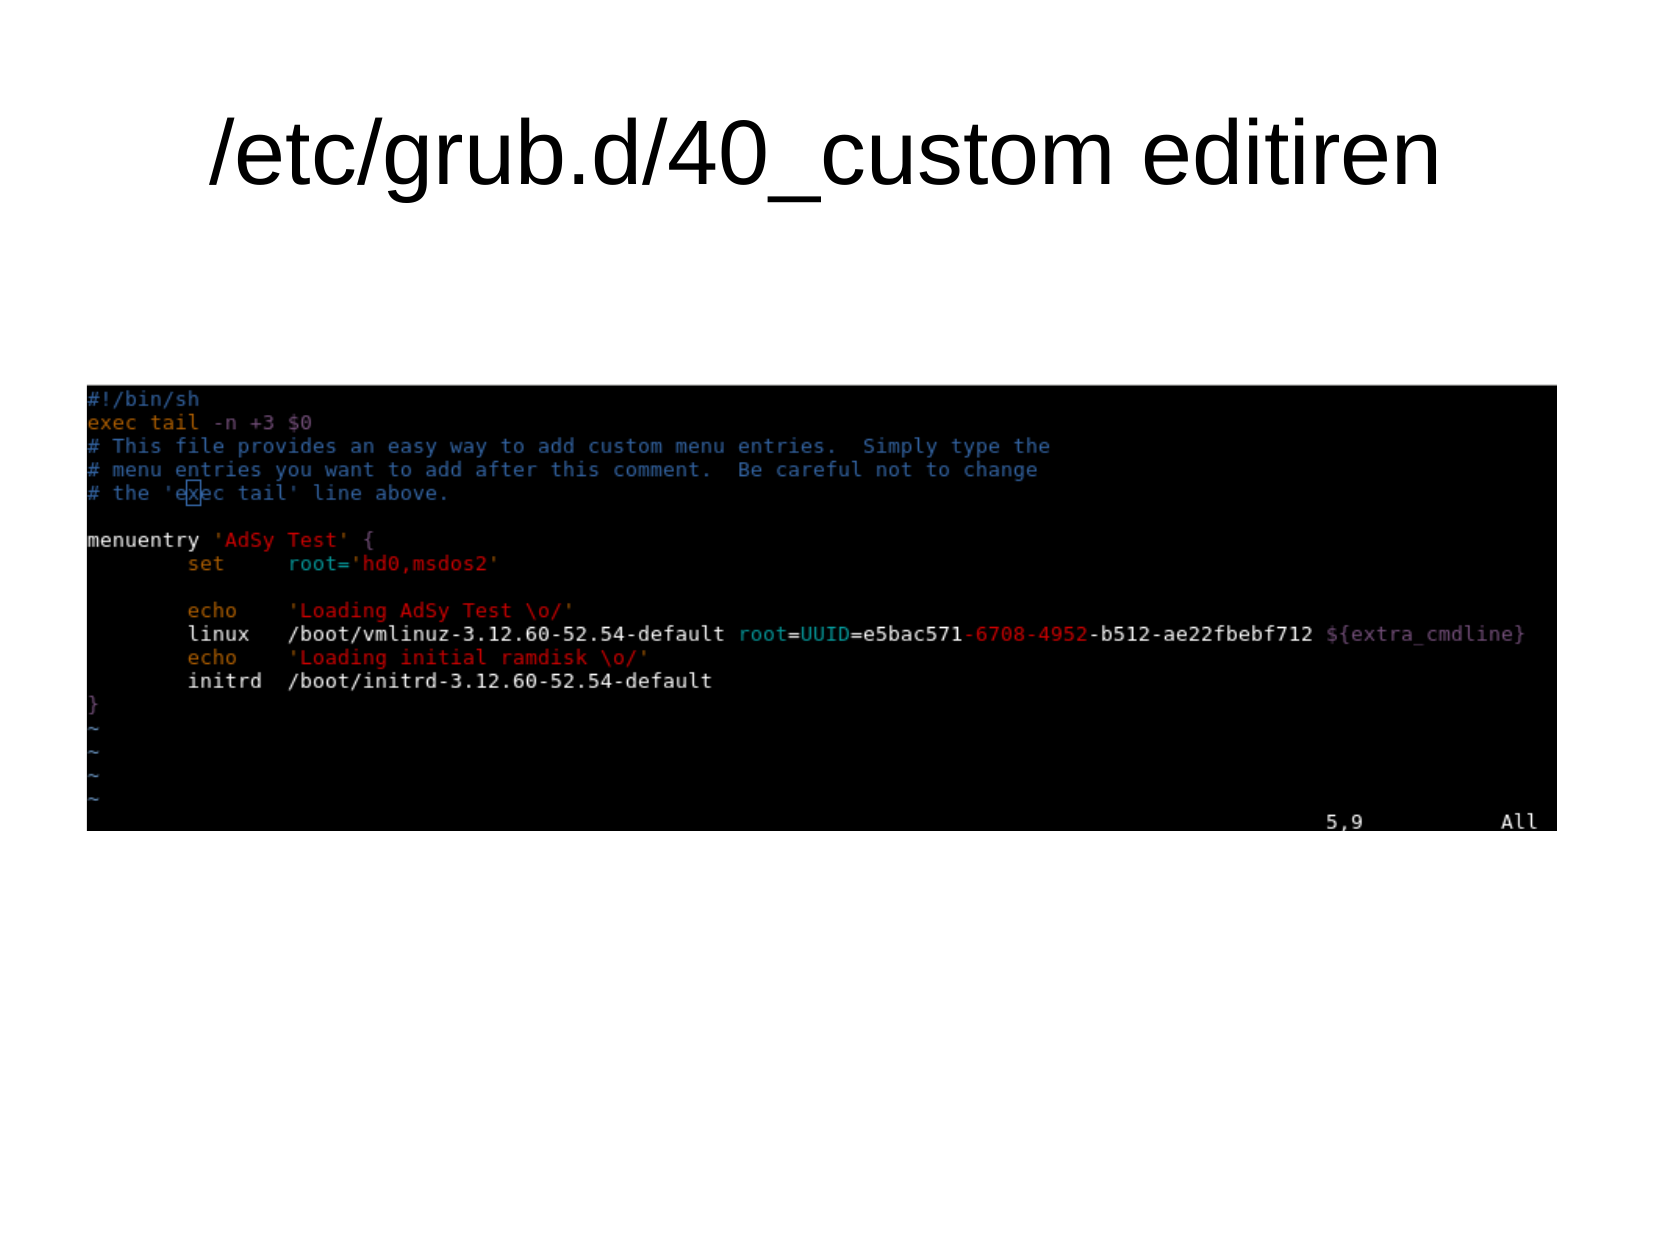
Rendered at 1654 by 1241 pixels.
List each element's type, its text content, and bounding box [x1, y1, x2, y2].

title /etc/grub.d/40_custom editiren [82, 49, 1571, 257]
picture [86, 384, 1557, 831]
